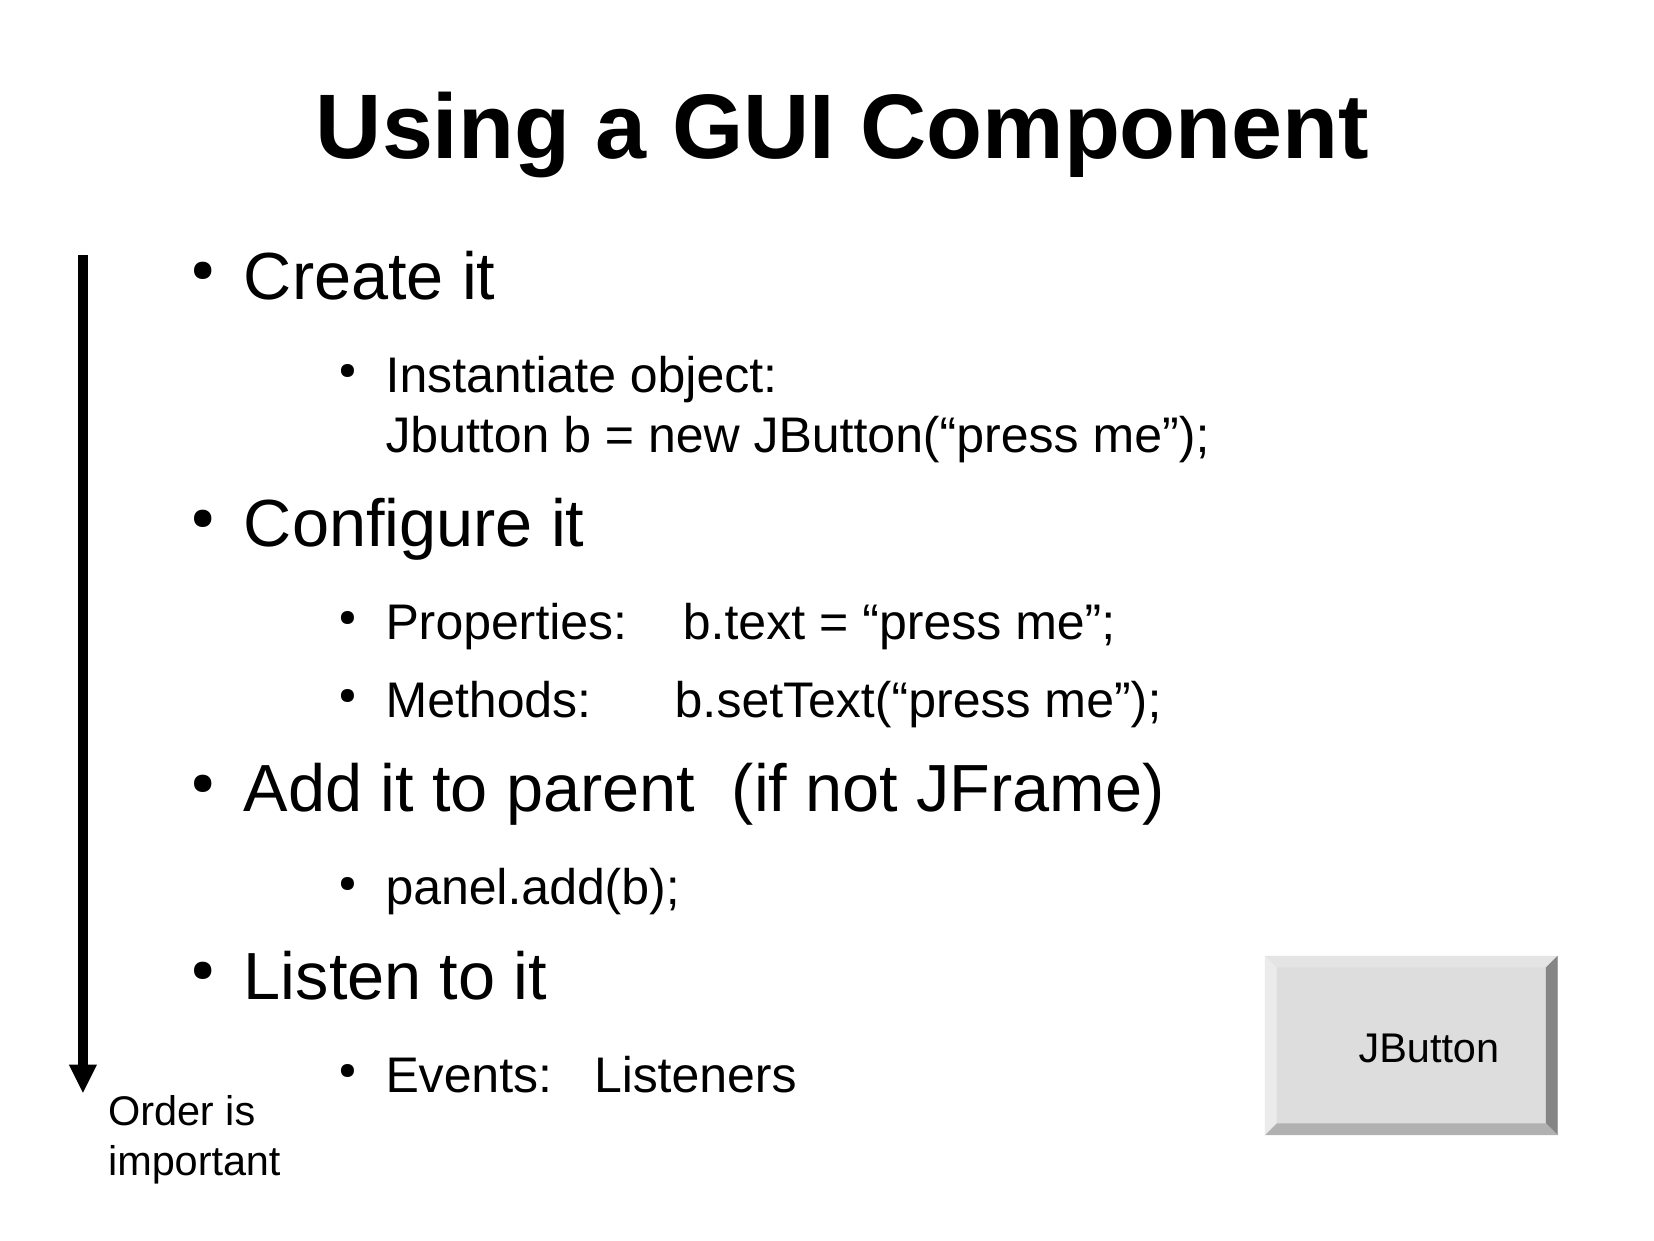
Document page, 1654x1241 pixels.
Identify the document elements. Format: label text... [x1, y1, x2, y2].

title Using a GUI Component [82, 49, 1571, 196]
text_box JButton [1277, 968, 1545, 1123]
list Create it Instantiate object: Jbutton b = new JButton(“press me”); Configure it Properties: b.text = “press me”; Methods: b.setText(“press me”); Add it to parent (if not JFrame) panel.add(b); Listen to it Events: Listeners [158, 225, 1538, 1186]
text_box Order is important [57, 1076, 296, 1192]
